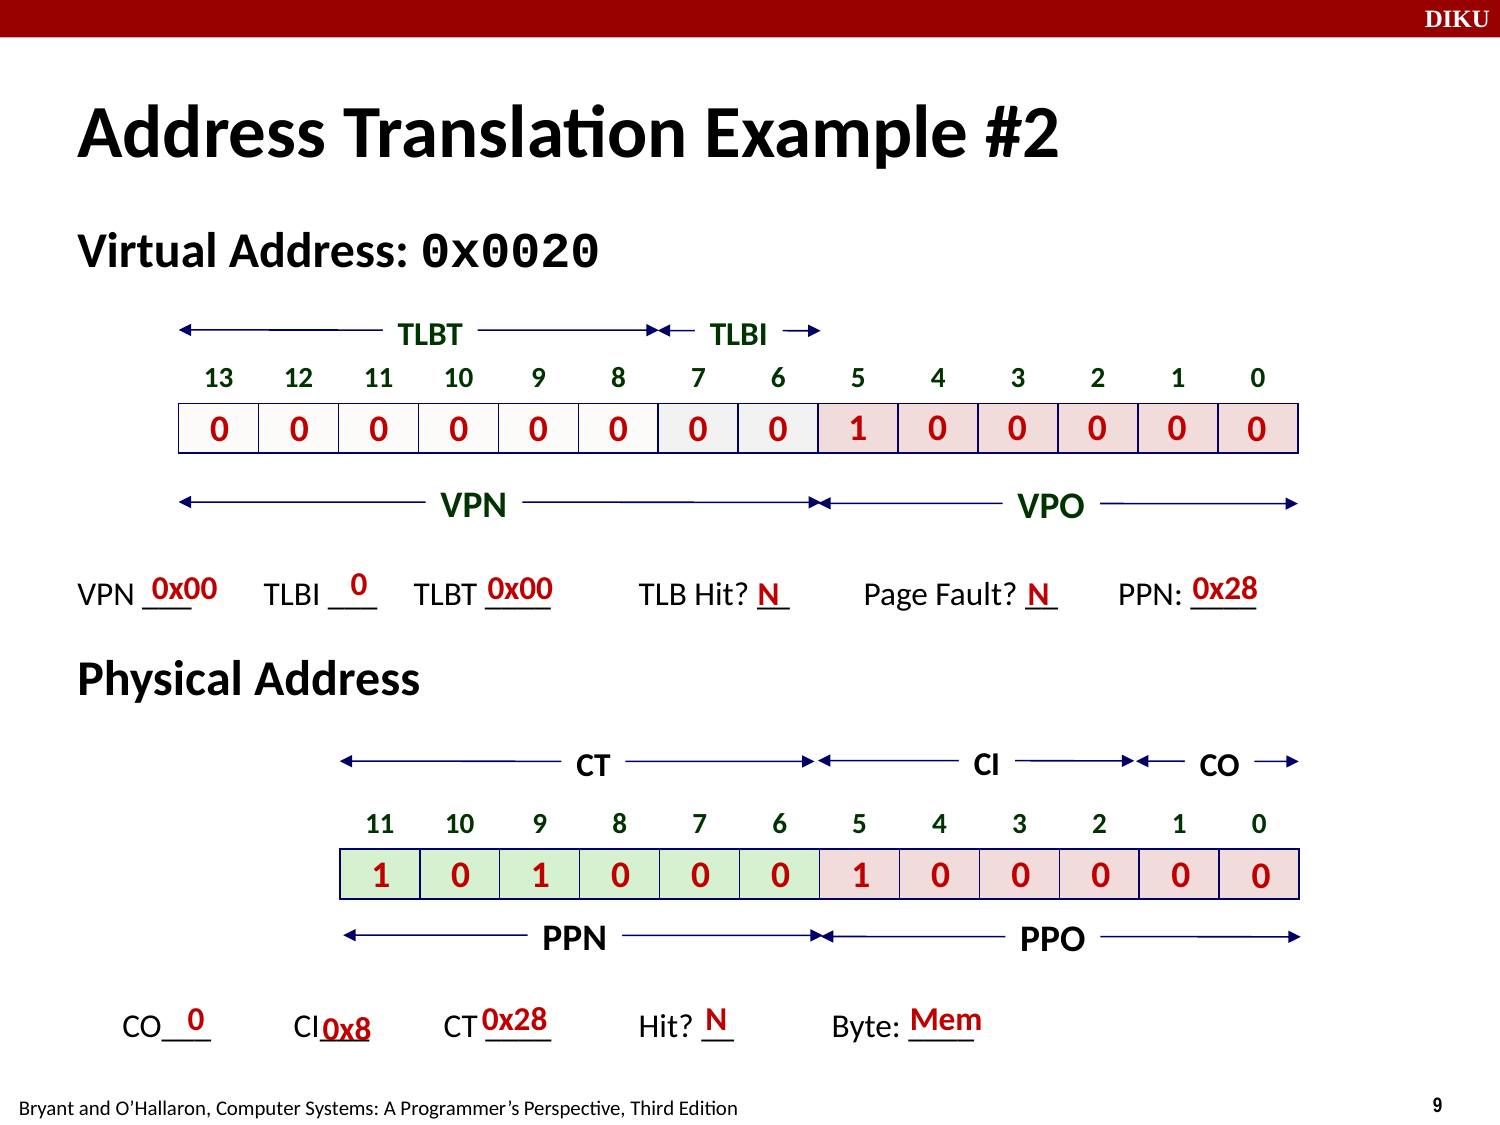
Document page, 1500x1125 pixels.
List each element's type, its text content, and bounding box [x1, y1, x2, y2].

text_box [1275, 404, 1298, 454]
text_box 0x28 [1184, 563, 1266, 620]
text_box 2 [1059, 798, 1139, 849]
text_box 4 [898, 353, 978, 404]
text_box 11 [338, 353, 418, 404]
text_box 1 [1139, 798, 1219, 849]
text_box [638, 849, 683, 899]
text_box 6 [738, 353, 818, 404]
text_box 0 [920, 401, 955, 462]
text_box [478, 849, 523, 899]
text_box 0x00 [144, 563, 225, 620]
text_box 0 [180, 994, 212, 1051]
text_box 0 [1083, 848, 1118, 909]
text_box 2 [1058, 353, 1137, 404]
text_box [178, 404, 202, 454]
text_box 8 [579, 798, 659, 849]
text_box Virtual Address: 0x0020 VPN ___ TLBI ___ TLBT ____ TLB Hit? __ Page Fault? __ PPN: ____ Physical Address CO___ CI___ CT ____ Hit? __ Byte: ____ [62, 224, 1426, 1100]
text_box [1279, 849, 1300, 899]
text_box [237, 404, 282, 454]
text_box 11 [339, 798, 419, 849]
text_box TLBT [382, 309, 478, 364]
text_box [796, 404, 840, 454]
text_box [1198, 849, 1243, 899]
text_box 6 [739, 798, 819, 849]
text_box [1038, 849, 1083, 899]
text_box TLBI [694, 310, 783, 365]
text_box [476, 404, 521, 454]
text_box 0 [343, 559, 376, 616]
text_box 3 [978, 353, 1058, 404]
text_box VPN [425, 478, 523, 538]
text_box [718, 849, 763, 899]
text_box 0 [1159, 401, 1195, 462]
text_box 0 [361, 401, 396, 463]
text_box [716, 404, 760, 454]
text_box 9 [499, 798, 579, 849]
text_box [636, 404, 681, 454]
text_box VPO [1002, 479, 1100, 540]
text_box 9 [498, 353, 578, 404]
text_box [1195, 404, 1239, 454]
text_box 0 [601, 401, 636, 463]
text_box [556, 404, 601, 454]
text_box 10 [418, 353, 498, 404]
text_box 1 [1137, 353, 1217, 404]
text_box 4 [899, 798, 979, 849]
text_box 5 [818, 353, 898, 404]
text_box 0 [521, 401, 556, 463]
text_box 1 [363, 848, 398, 909]
text_box 0 [1243, 848, 1279, 910]
text_box 0 [1217, 353, 1298, 404]
text_box 0 [681, 401, 716, 463]
text_box CT [561, 740, 626, 796]
text_box 0 [202, 401, 237, 463]
text_box 0x28 [474, 994, 555, 1051]
text_box [958, 849, 1003, 899]
text_box 13 [178, 353, 258, 404]
text_box [1115, 404, 1159, 454]
text_box 0 [1219, 798, 1300, 849]
text_box 0 [1003, 848, 1038, 909]
text_box 0 [282, 401, 317, 463]
text_box 7 [658, 353, 738, 404]
text_box N [697, 994, 735, 1051]
text_box 0 [1080, 401, 1115, 462]
text_box Address Translation Example #2 [62, 80, 1268, 175]
text_box 1 [523, 848, 558, 909]
text_box N [1019, 570, 1058, 626]
text_box [1035, 404, 1080, 454]
text_box 0 [683, 848, 718, 909]
text_box 0x00 [479, 563, 561, 620]
text_box [317, 404, 361, 454]
text_box Mem [902, 994, 991, 1051]
text_box CI [958, 740, 1015, 795]
text_box 3 [979, 798, 1059, 849]
text_box [339, 849, 363, 899]
text_box PPO [1005, 912, 1101, 973]
text_box 8 [578, 353, 658, 404]
text_box 0 [760, 401, 796, 463]
text_box [955, 404, 1000, 454]
text_box 1 [840, 401, 875, 462]
text_box [558, 849, 603, 899]
text_box 0 [1239, 401, 1275, 463]
text_box 0 [923, 848, 958, 909]
text_box 0x8 [315, 1005, 379, 1061]
text_box [1118, 849, 1163, 899]
text_box [396, 404, 441, 454]
text_box [798, 849, 843, 899]
text_box 0 [443, 848, 478, 909]
text_box 0 [603, 848, 638, 909]
text_box 1 [843, 848, 878, 909]
text_box [878, 849, 923, 899]
text_box 10 [419, 798, 499, 849]
text_box 0 [1000, 401, 1035, 462]
text_box [875, 404, 920, 454]
text_box 0 [441, 401, 476, 463]
text_box [398, 849, 443, 899]
text_box 5 [819, 798, 899, 849]
text_box 12 [258, 353, 338, 404]
text_box N [749, 570, 788, 626]
text_box 0 [1163, 848, 1198, 909]
text_box PPN [527, 911, 623, 971]
text_box CO [1184, 740, 1255, 796]
text_box 7 [659, 798, 739, 849]
text_box 0 [763, 848, 798, 909]
